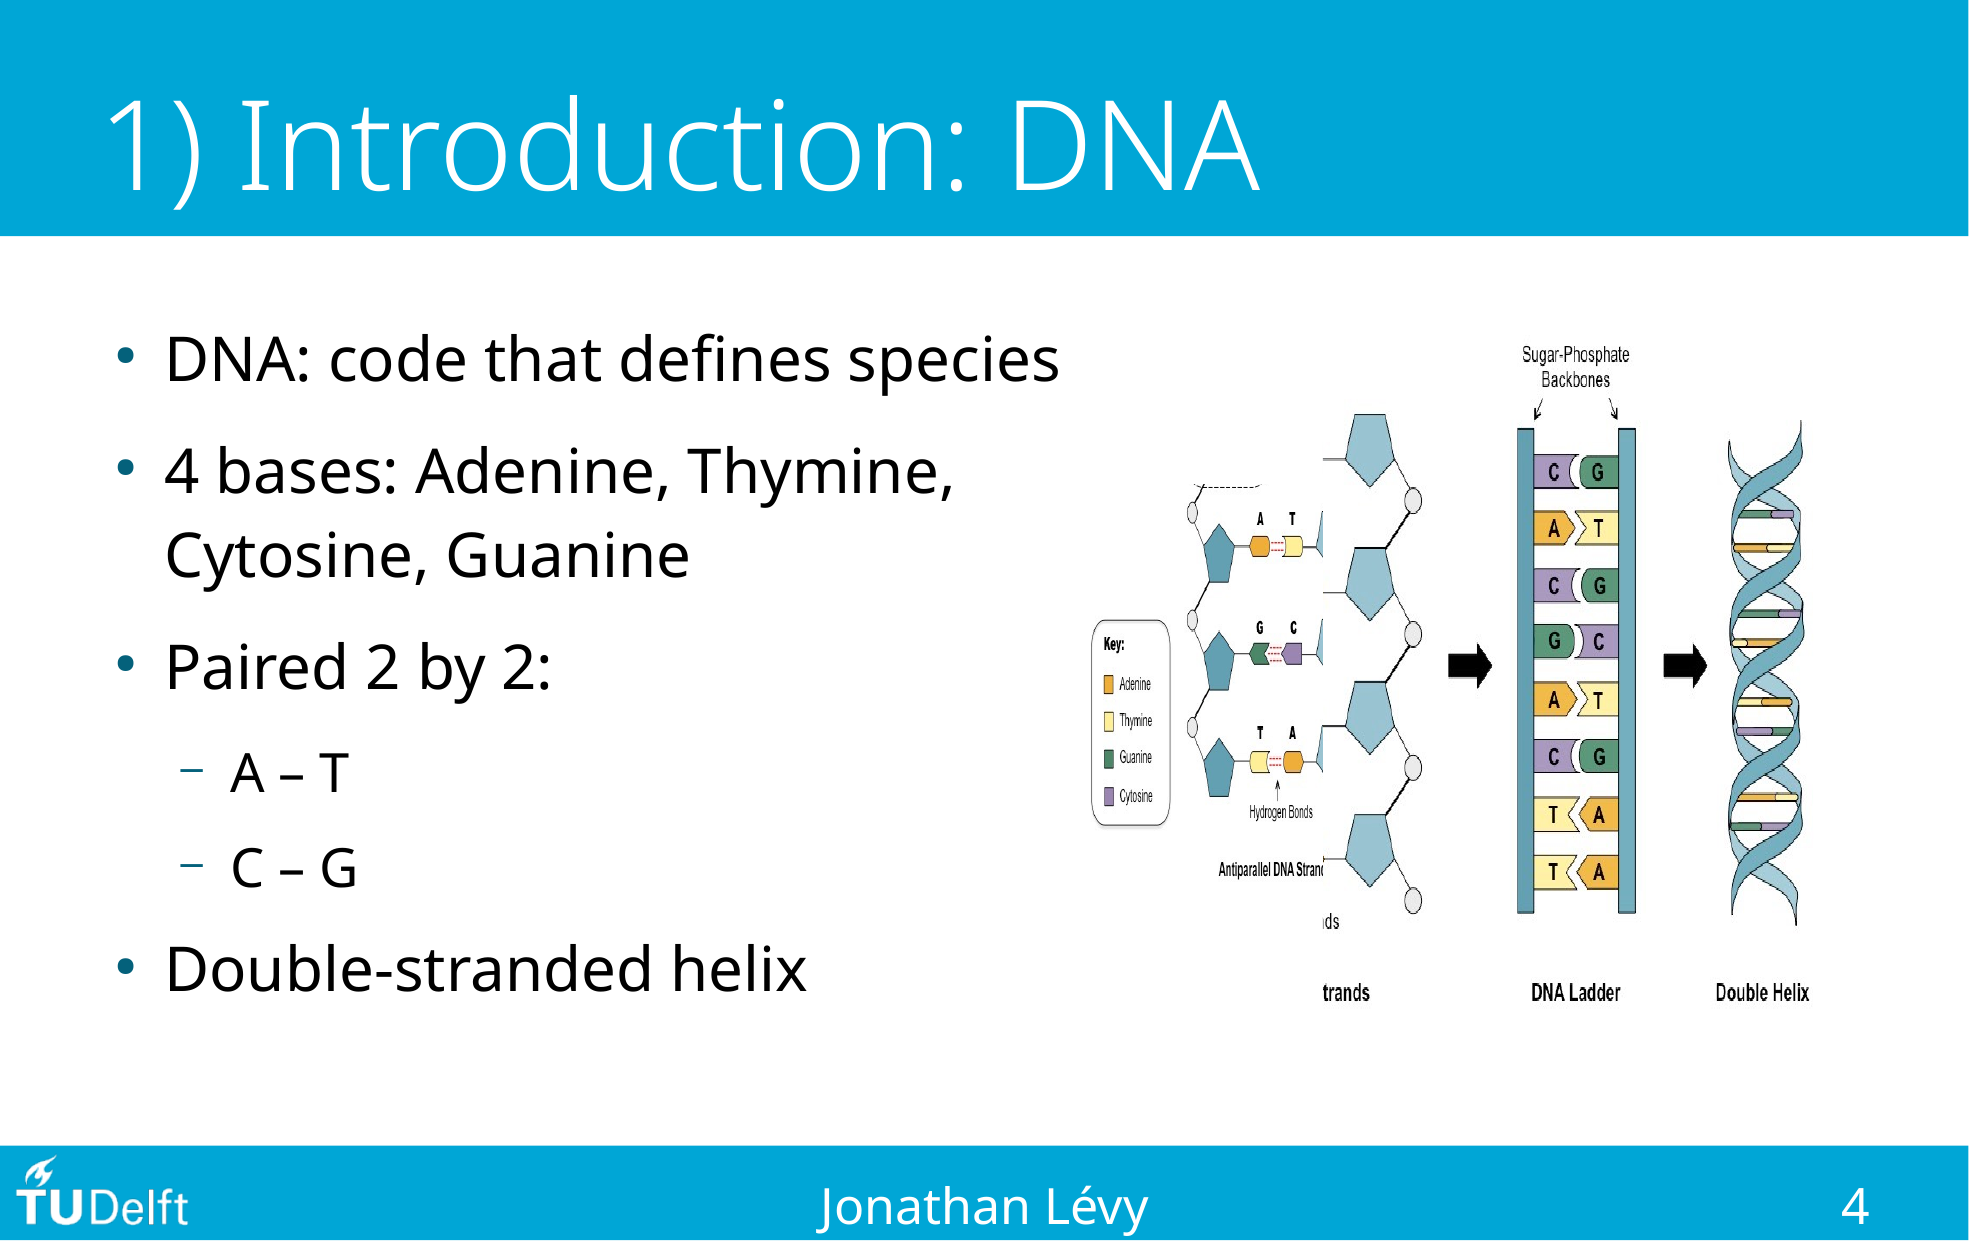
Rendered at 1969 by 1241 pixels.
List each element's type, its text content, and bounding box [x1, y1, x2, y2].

title 1) Introduction: DNA [98, 19, 1870, 227]
list DNA: code that defines species 4 bases: Adenine, Thymine, Cytosine, Guanine Paired 2 by 2: A – T C – G Double-stranded helix [98, 315, 1063, 1081]
picture [1086, 315, 1819, 1028]
